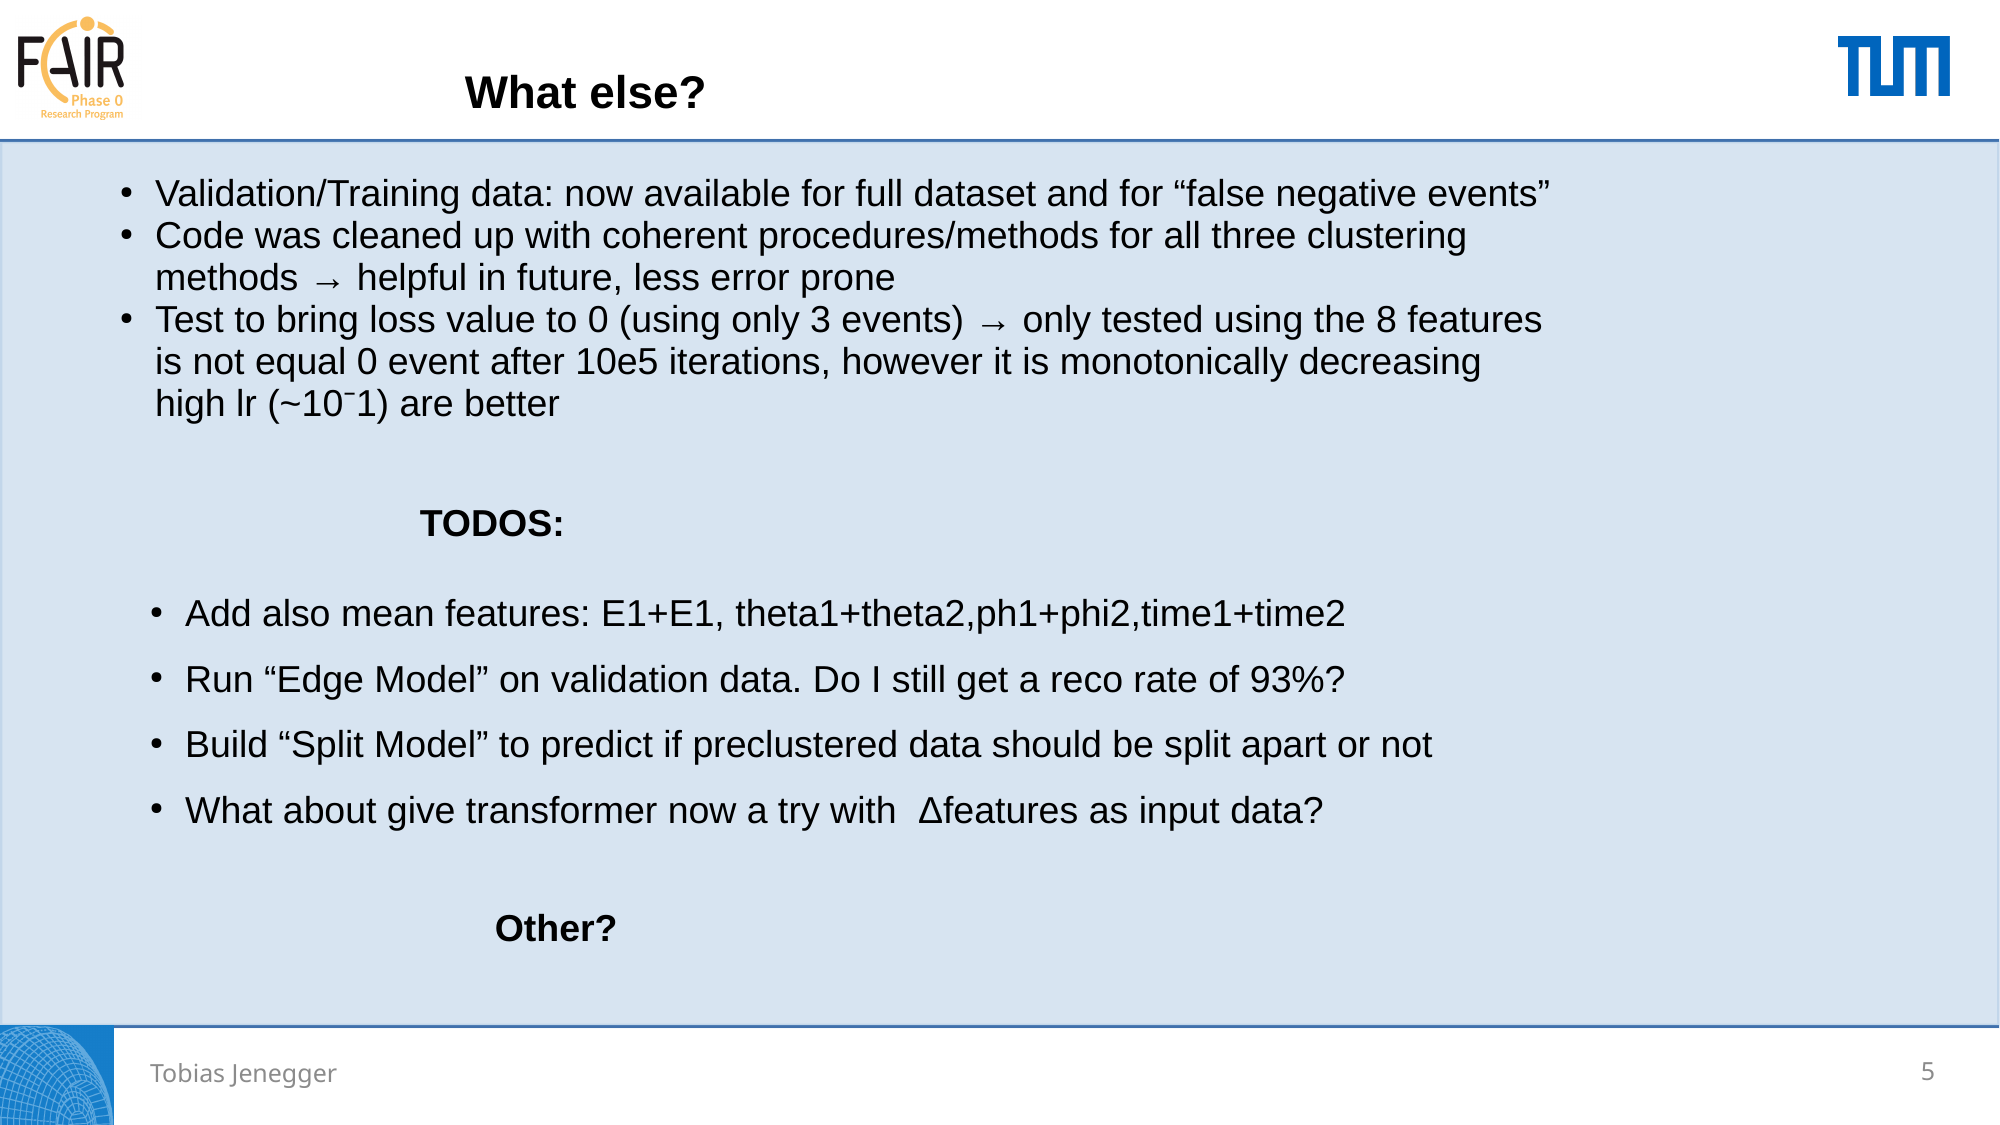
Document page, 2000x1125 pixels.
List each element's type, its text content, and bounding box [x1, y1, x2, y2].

picture [0, 1025, 114, 1125]
text_box Other? [480, 900, 991, 957]
picture [15, 15, 142, 120]
text_box Add also mean features: E1+E1, theta1+theta2,ph1+phi2,time1+time2 Run “Edge Model” on validation data. Do I still get a reco rate of 93%? Build “Split Model” to predict if preclustered data should be split apart or not What about give transformer now a try with Δfeatures as input data? [135, 585, 1801, 839]
text_box Validation/Training data: now available for full dataset and for “false negative events” Code was cleaned up with coherent procedures/methods for all three clustering methods → helpful in future, less error prone Test to bring loss value to 0 (using only 3 events) → only tested using the 8 features is not equal 0 event after 10e5 iterations, however it is monotonically decreasing high lr (~10⁻1) are better [105, 164, 1591, 516]
text_box TODOS: [405, 495, 1426, 552]
picture [1838, 36, 1950, 96]
text_box What else? [450, 60, 1546, 127]
